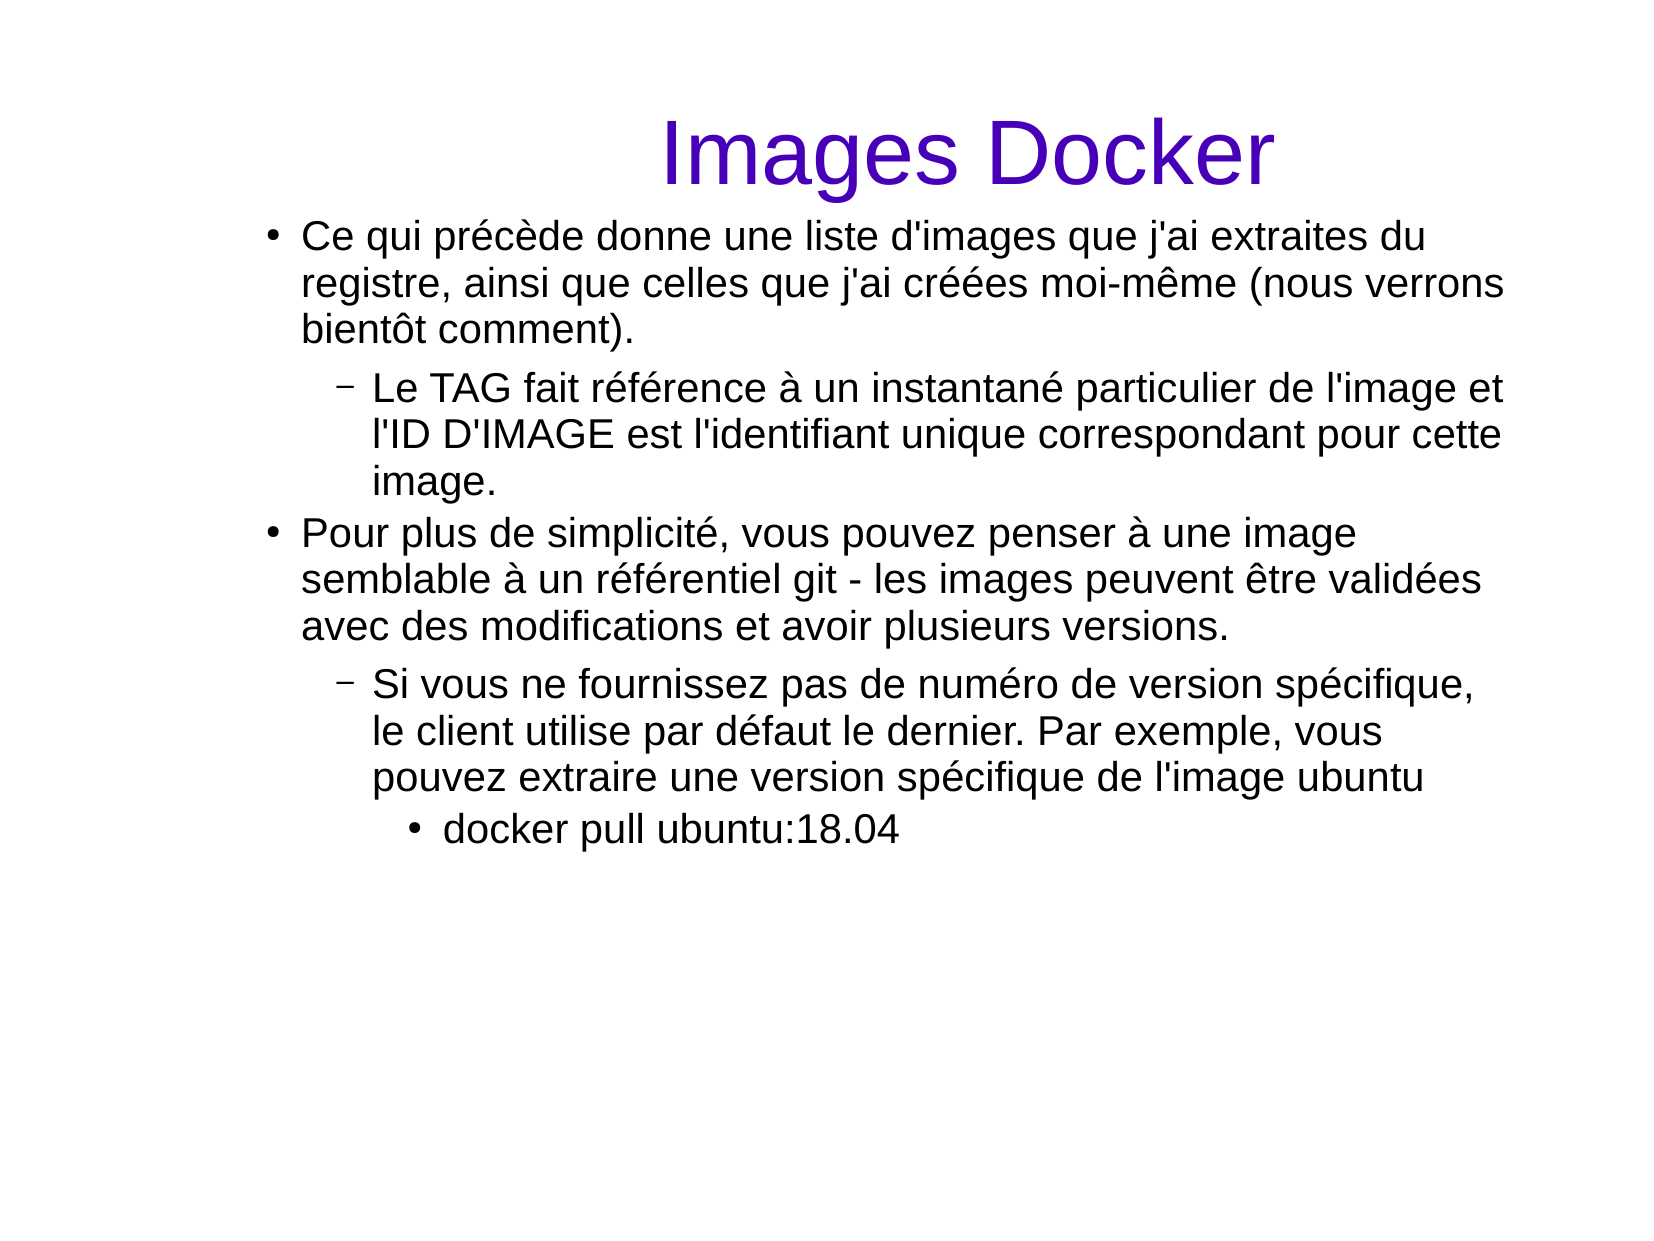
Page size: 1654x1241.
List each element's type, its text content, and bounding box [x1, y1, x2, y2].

title Images Docker [82, 49, 1571, 257]
list Ce qui précède donne une liste d'images que j'ai extraites du registre, ainsi que celles que j'ai créées moi-même (nous verrons bientôt comment). Le TAG fait référence à un instantané particulier de l'image et l'ID D'IMAGE est l'identifiant unique correspondant pour cette image. Pour plus de simplicité, vous pouvez penser à une image semblable à un référentiel git - les images peuvent être validées avec des modifications et avoir plusieurs versions. Si vous ne fournissez pas de numéro de version spécifique, le client utilise par défaut le dernier. Par exemple, vous pouvez extraire une version spécifique de l'image ubuntu docker pull ubuntu:18.04 [17, 213, 1506, 933]
